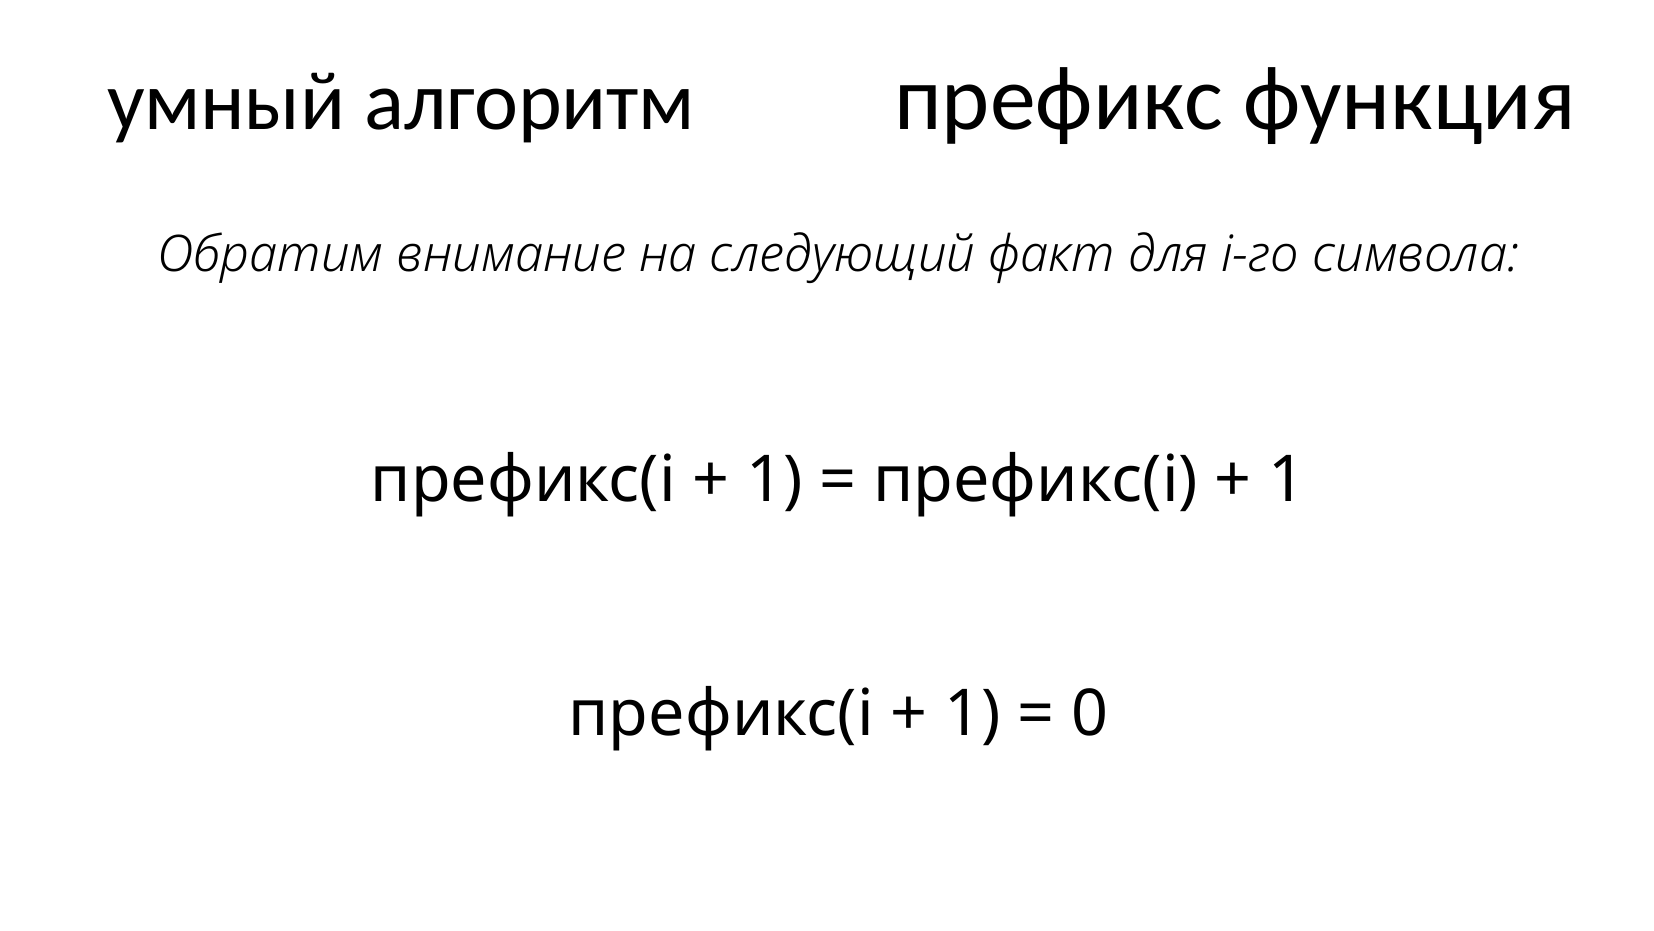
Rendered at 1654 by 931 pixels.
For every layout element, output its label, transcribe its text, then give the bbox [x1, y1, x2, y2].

list Обратим внимание на следующий факт для i-го символа: префикс(i + 1) = префикс(i) + 1 префикс(i + 1) = 0 [82, 217, 1595, 758]
title умный алгоритм префикс функция [88, 29, 1577, 185]
